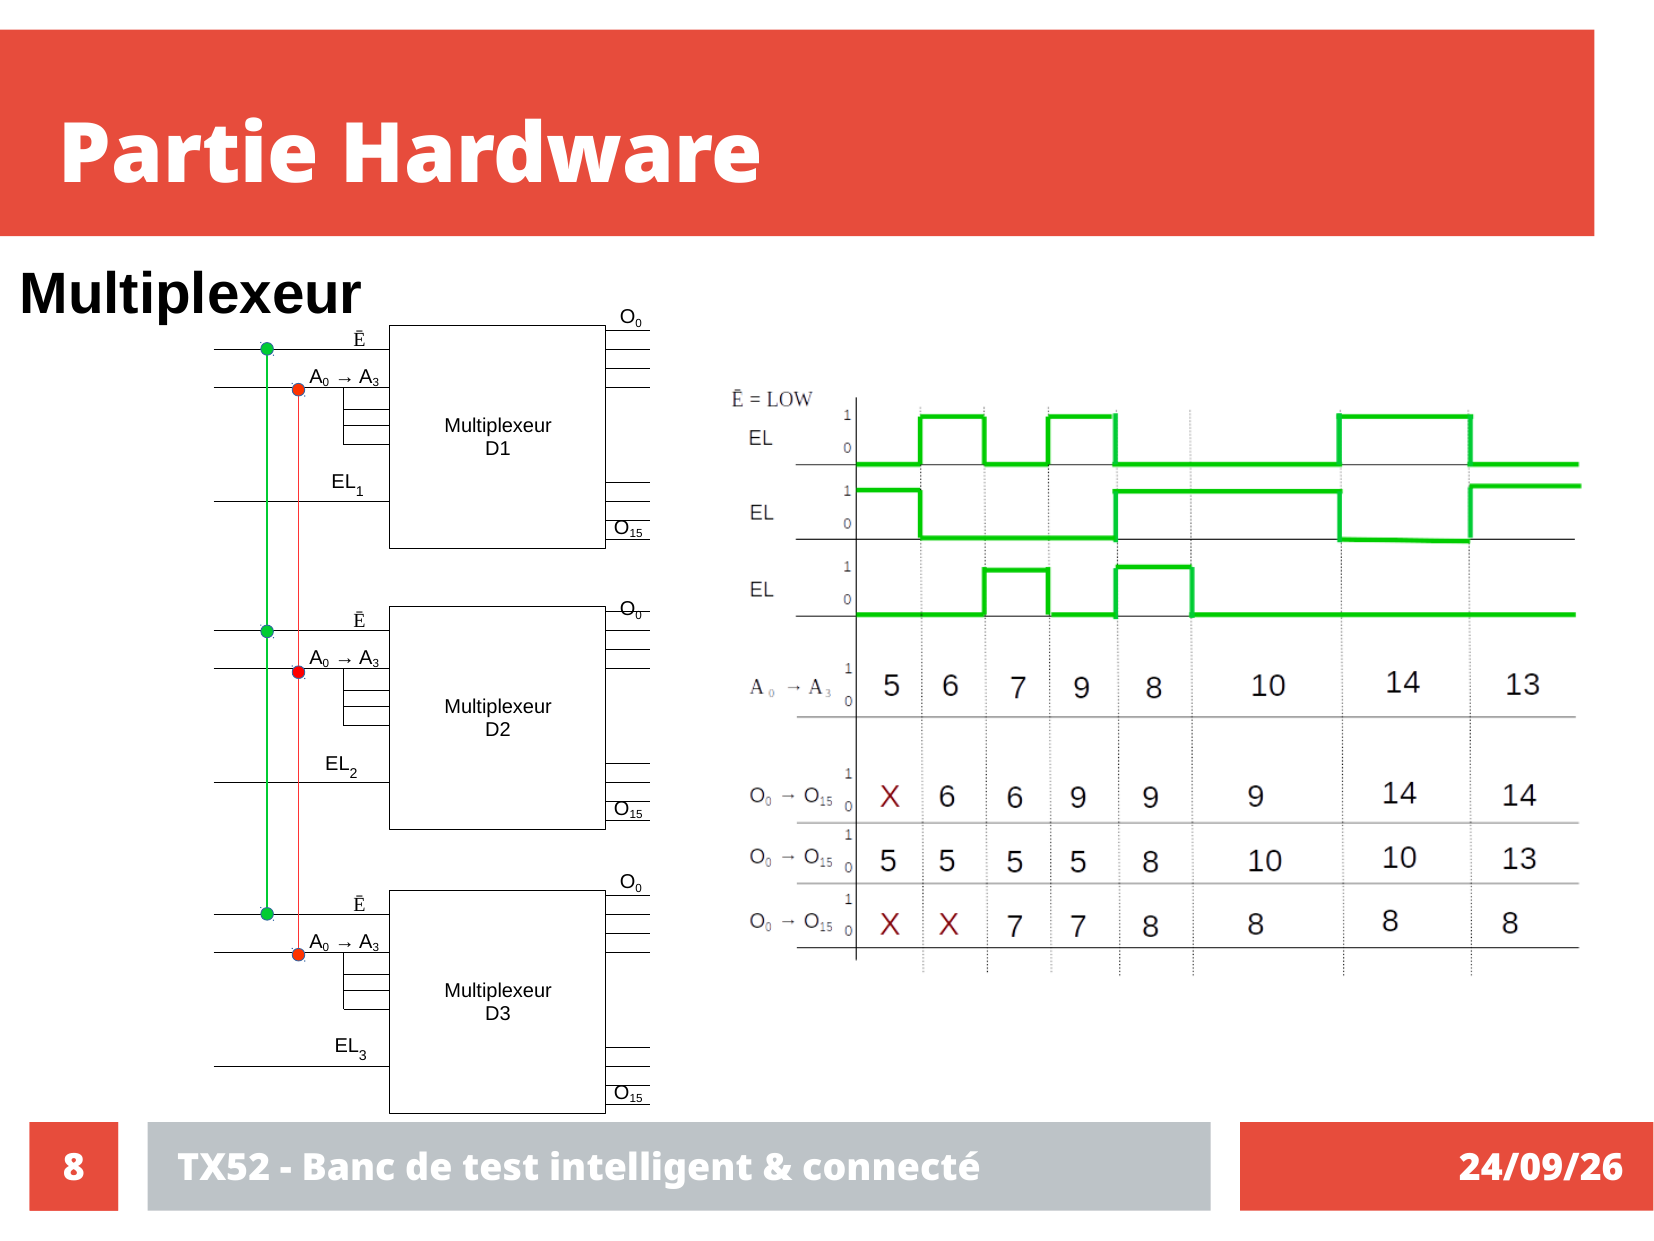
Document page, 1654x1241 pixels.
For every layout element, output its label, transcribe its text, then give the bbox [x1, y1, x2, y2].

title Partie Hardware [59, 59, 1595, 207]
text_box Multiplexeur [4, 248, 378, 334]
picture [122, 248, 1636, 1182]
